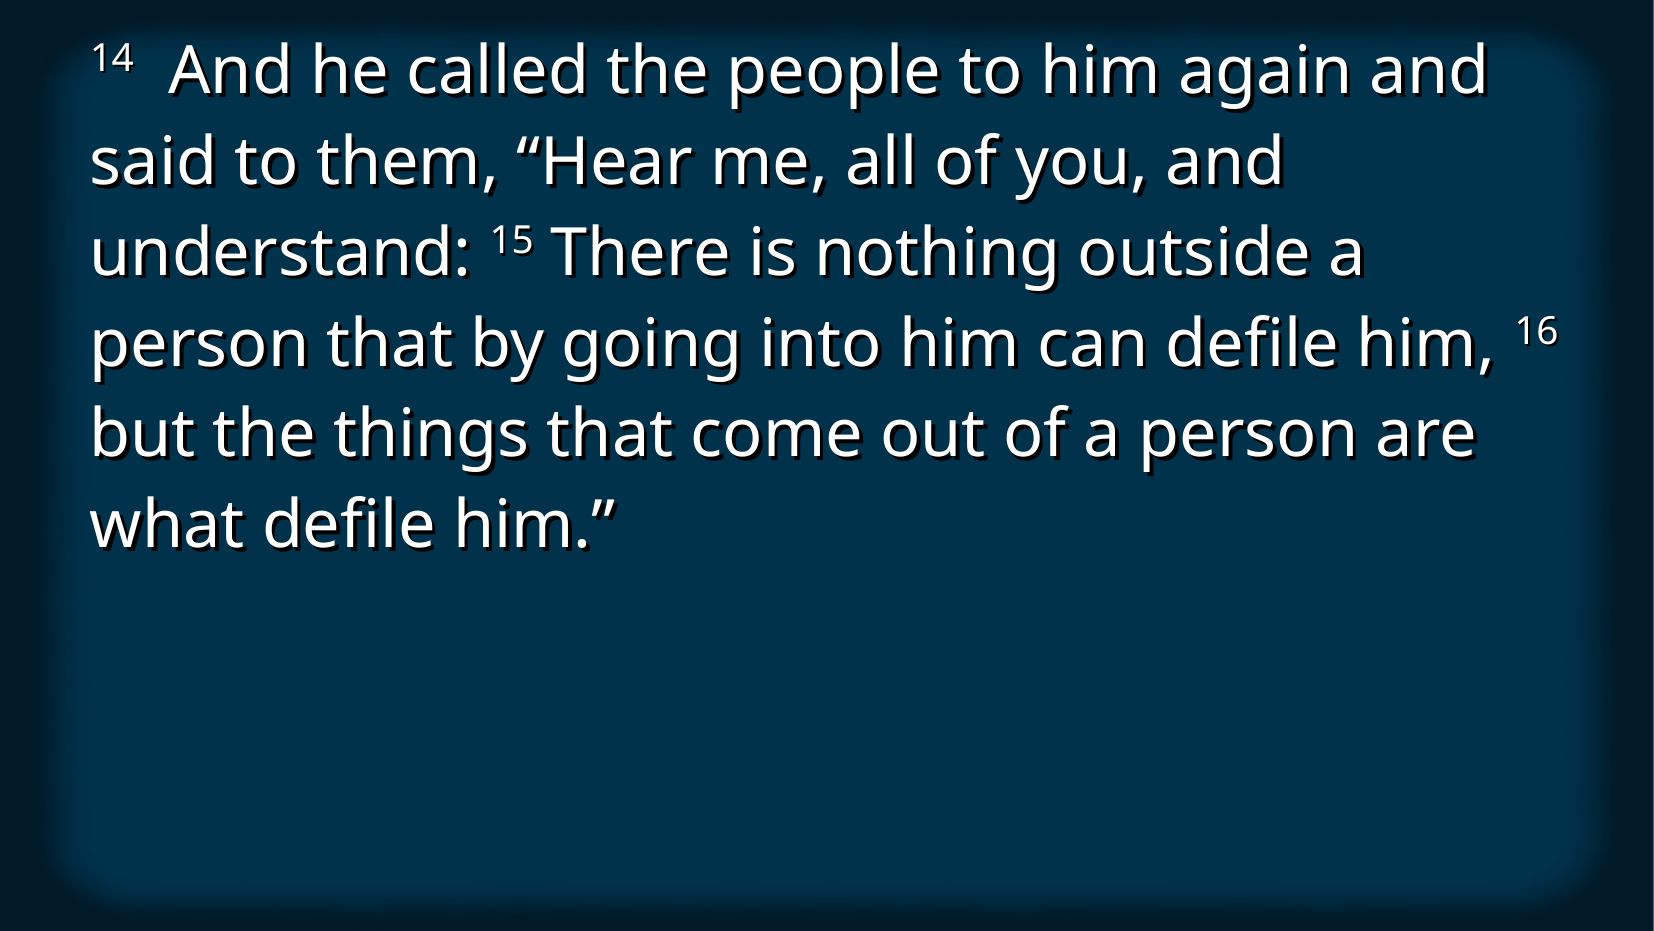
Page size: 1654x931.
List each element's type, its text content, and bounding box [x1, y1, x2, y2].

picture [0, 0, 1654, 931]
text_box 14 And he called the people to him again and said to them, “Hear me, all of you, and understand: 15 There is nothing outside a person that by going into him can defile him, 16 but the things that come out of a person are what defile him.” [75, 15, 1591, 474]
